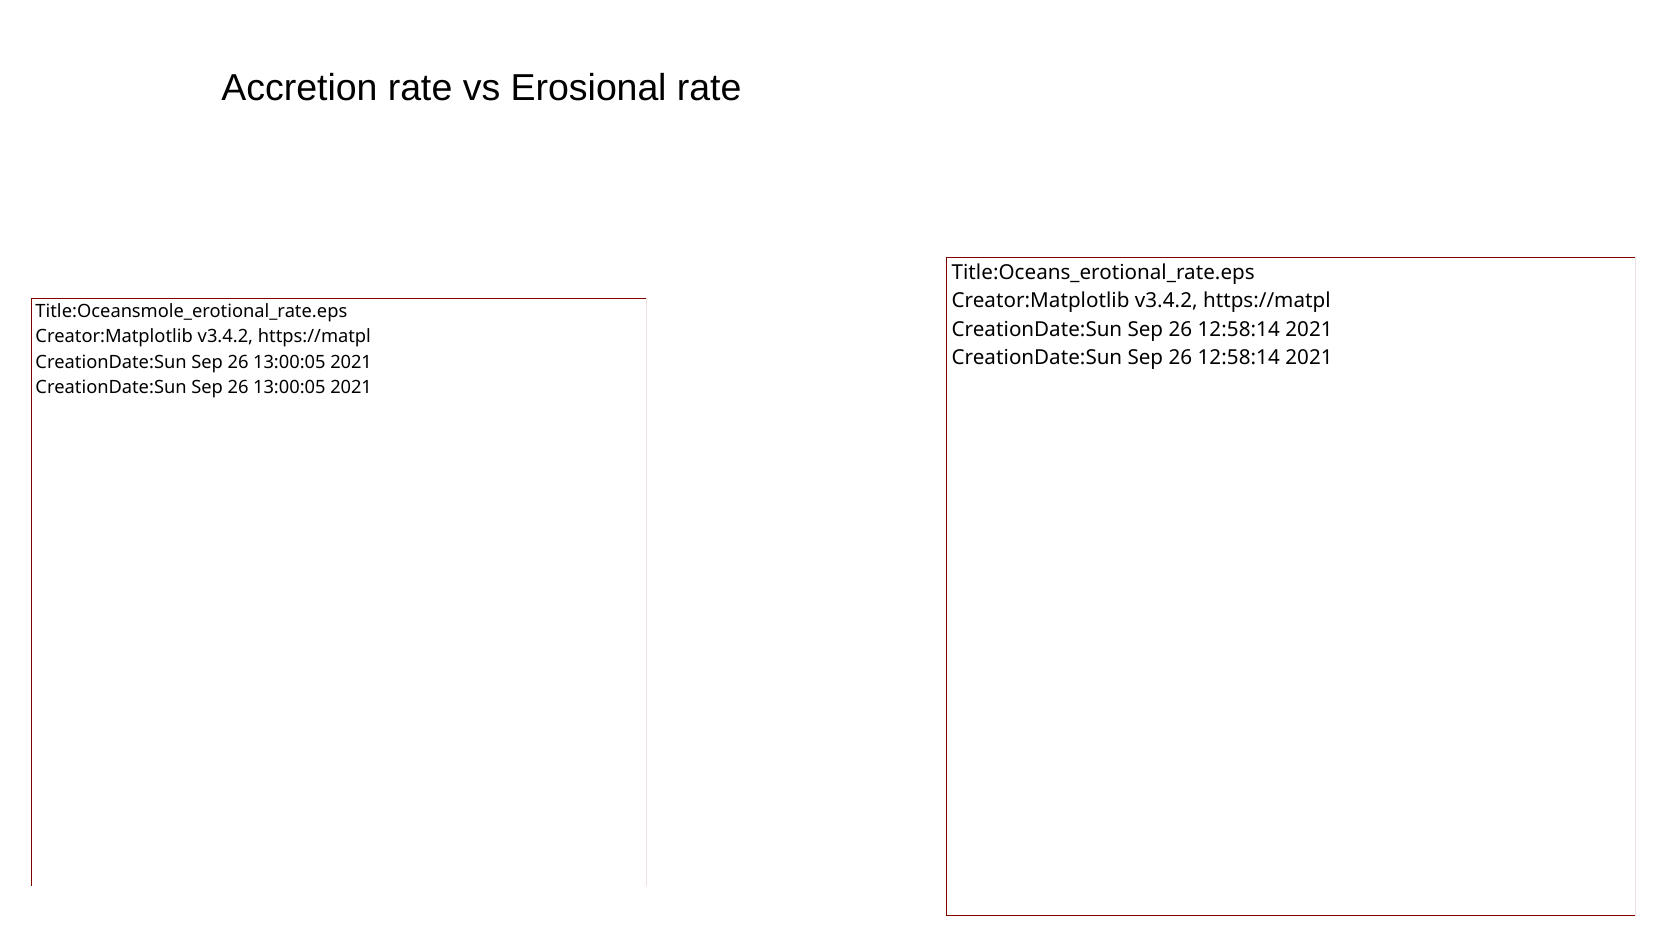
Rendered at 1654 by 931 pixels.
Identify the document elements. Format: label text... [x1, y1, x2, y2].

picture [944, 256, 1636, 916]
text_box Accretion rate vs Erosional rate [206, 59, 1241, 116]
picture [29, 296, 647, 886]
